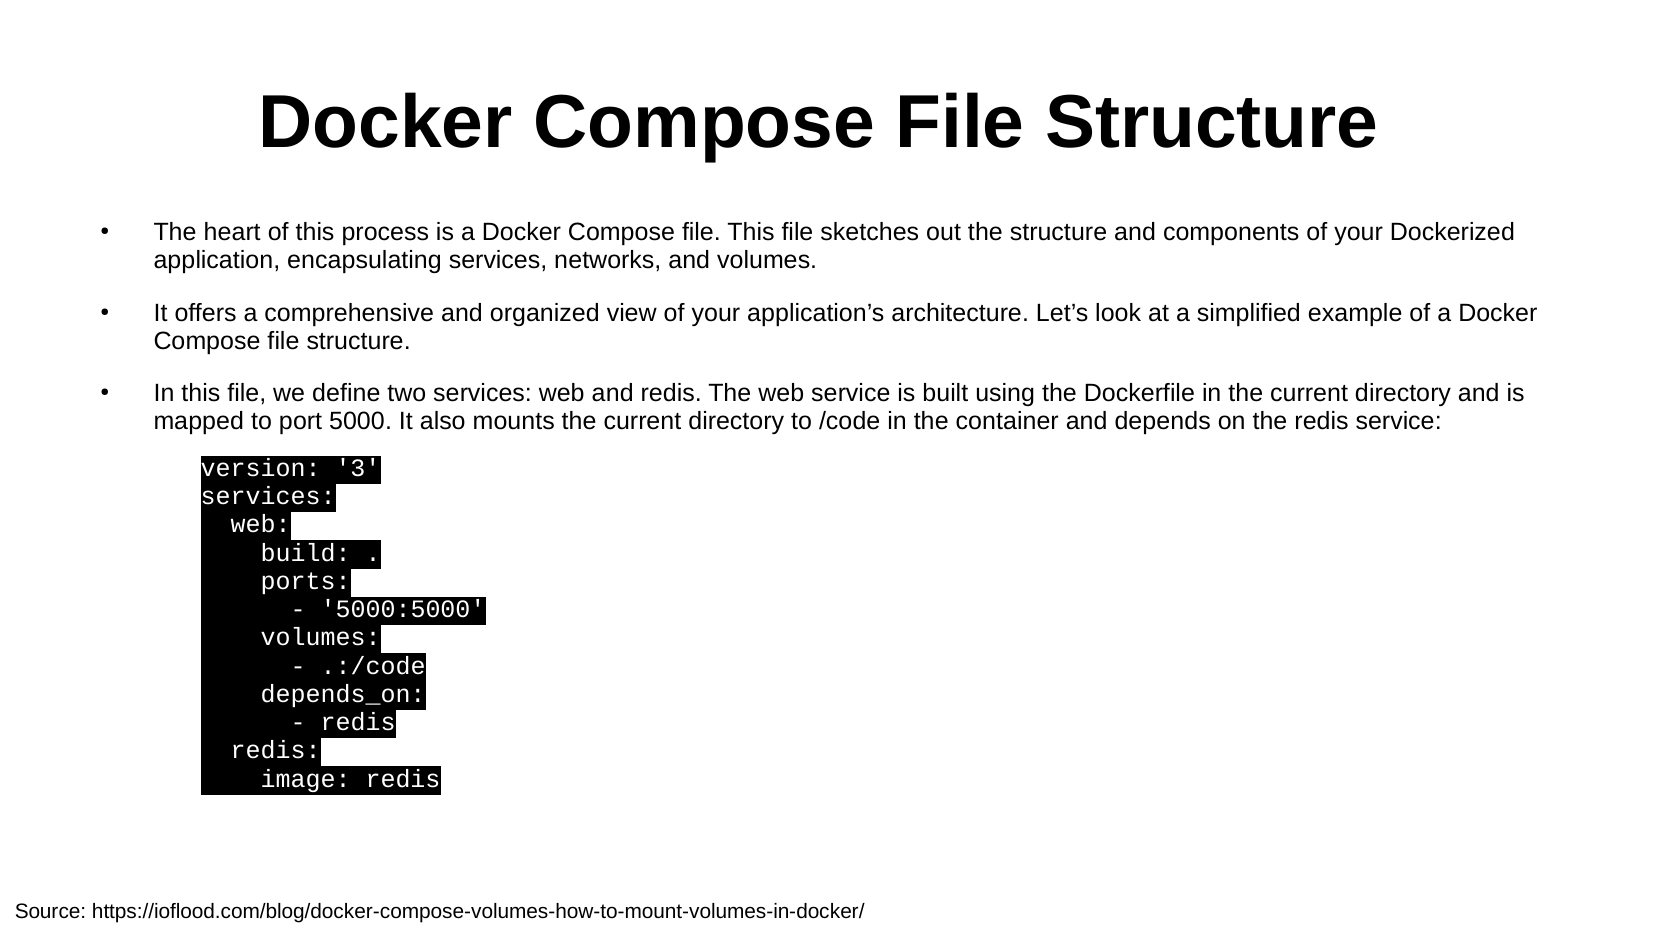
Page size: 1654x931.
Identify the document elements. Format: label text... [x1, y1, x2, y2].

list The heart of this process is a Docker Compose file. This file sketches out the structure and components of your Dockerized application, encapsulating services, networks, and volumes. It offers a comprehensive and organized view of your application’s architecture. Let’s look at a simplified example of a Docker Compose file structure. In this file, we define two services: web and redis. The web service is built using the Dockerfile in the current directory and is mapped to port 5000. It also mounts the current directory to /code in the container and depends on the redis service: version: '3' services: web: build: . ports: - '5000:5000' volumes: - .:/code depends_on: - redis redis: image: redis [82, 217, 1576, 863]
title Docker Compose File Structure [75, 43, 1564, 200]
text_box Source: https://ioflood.com/blog/docker-compose-volumes-how-to-mount-volumes-in-docker/ [0, 892, 1426, 931]
